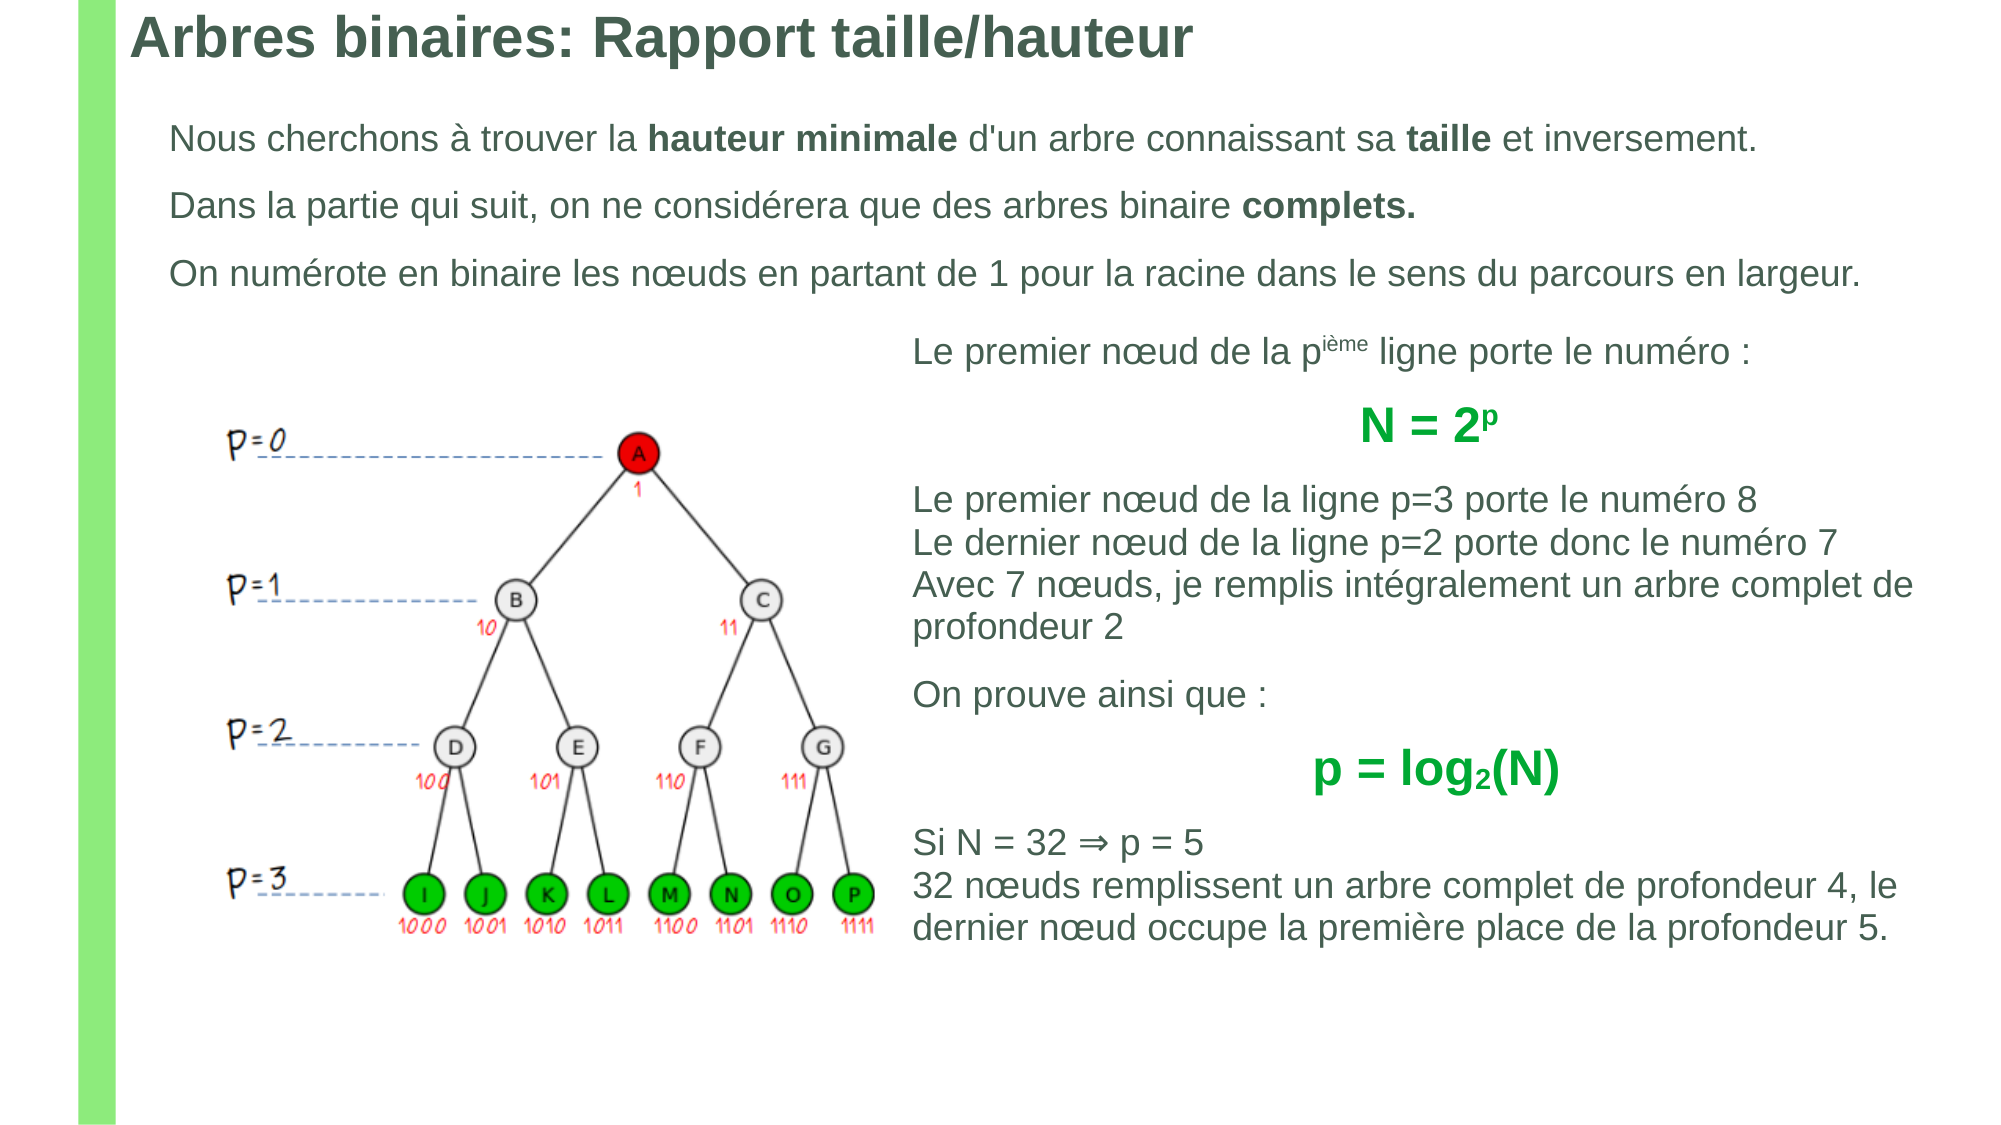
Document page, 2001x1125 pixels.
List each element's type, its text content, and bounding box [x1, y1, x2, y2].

text_box Nous cherchons à trouver la hauteur minimale d'un arbre connaissant sa taille et inversement. Dans la partie qui suit, on ne considérera que des arbres binaire complets. On numérote en binaire les nœuds en partant de 1 pour la racine dans le sens du parcours en largeur. [154, 110, 2000, 1111]
picture [181, 389, 897, 981]
text_box Arbres binaires: Rapport taille/hauteur [114, 0, 2000, 106]
text_box Le premier nœud de la pième ligne porte le numéro : N = 2p Le premier nœud de la ligne p=3 porte le numéro 8 Le dernier nœud de la ligne p=2 porte donc le numéro 7 Avec 7 nœuds, je remplis intégralement un arbre complet de profondeur 2 On prouve ainsi que : p = log2(N) Si N = 32 ⇒ p = 5 32 nœuds remplissent un arbre complet de profondeur 4, le dernier nœud occupe la première place de la profondeur 5. [897, 323, 1976, 1125]
